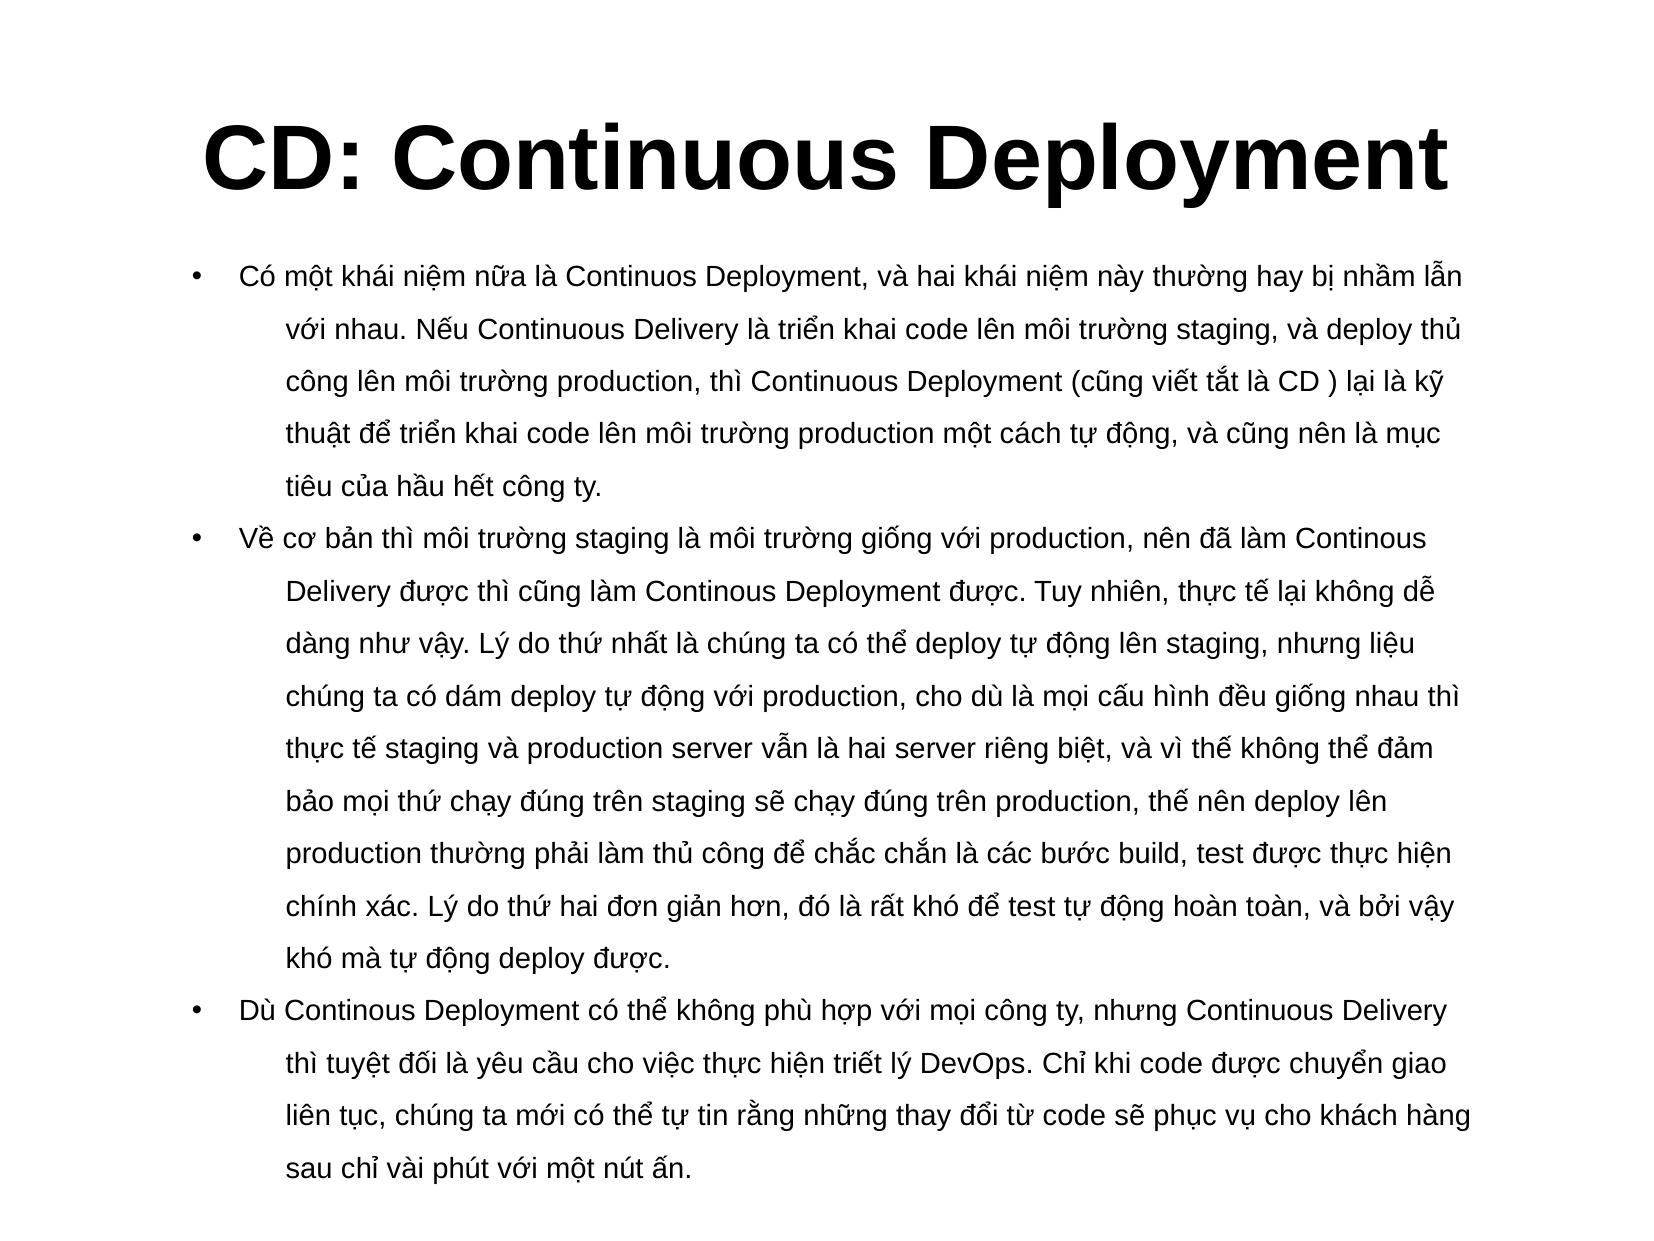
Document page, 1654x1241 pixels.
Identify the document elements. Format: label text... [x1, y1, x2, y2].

text_box Có một khái niệm nữa là Continuos Deployment, và hai khái niệm này thường hay bị nhầm lẫn với nhau. Nếu Continuous Delivery là triển khai code lên môi trường staging, và deploy thủ công lên môi trường production, thì Continuous Deployment (cũng viết tắt là CD ) lại là kỹ thuật để triển khai code lên môi trường production một cách tự động, và cũng nên là mục tiêu của hầu hết công ty. Về cơ bản thì môi trường staging là môi trường giống với production, nên đã làm Continous Delivery được thì cũng làm Continous Deployment được. Tuy nhiên, thực tế lại không dễ dàng như vậy. Lý do thứ nhất là chúng ta có thể deploy tự động lên staging, nhưng liệu chúng ta có dám deploy tự động với production, cho dù là mọi cấu hình đều giống nhau thì thực tế staging và production server vẫn là hai server riêng biệt, và vì thế không thể đảm bảo mọi thứ chạy đúng trên staging sẽ chạy đúng trên production, thế nên deploy lên production thường phải làm thủ công để chắc chắn là các bước build, test được thực hiện chính xác. Lý do thứ hai đơn giản hơn, đó là rất khó để test tự động hoàn toàn, và bởi vậy khó mà tự động deploy được. Dù Continous Deployment có thể không phù hợp với mọi công ty, nhưng Continuous Delivery thì tuyệt đối là yêu cầu cho việc thực hiện triết lý DevOps. Chỉ khi code được chuyển giao liên tục, chúng ta mới có thể tự tin rằng những thay đổi từ code sẽ phục vụ cho khách hàng sau chỉ vài phút với một nút ấn. [176, 232, 1502, 1241]
title CD: Continuous Deployment [82, 49, 1571, 257]
